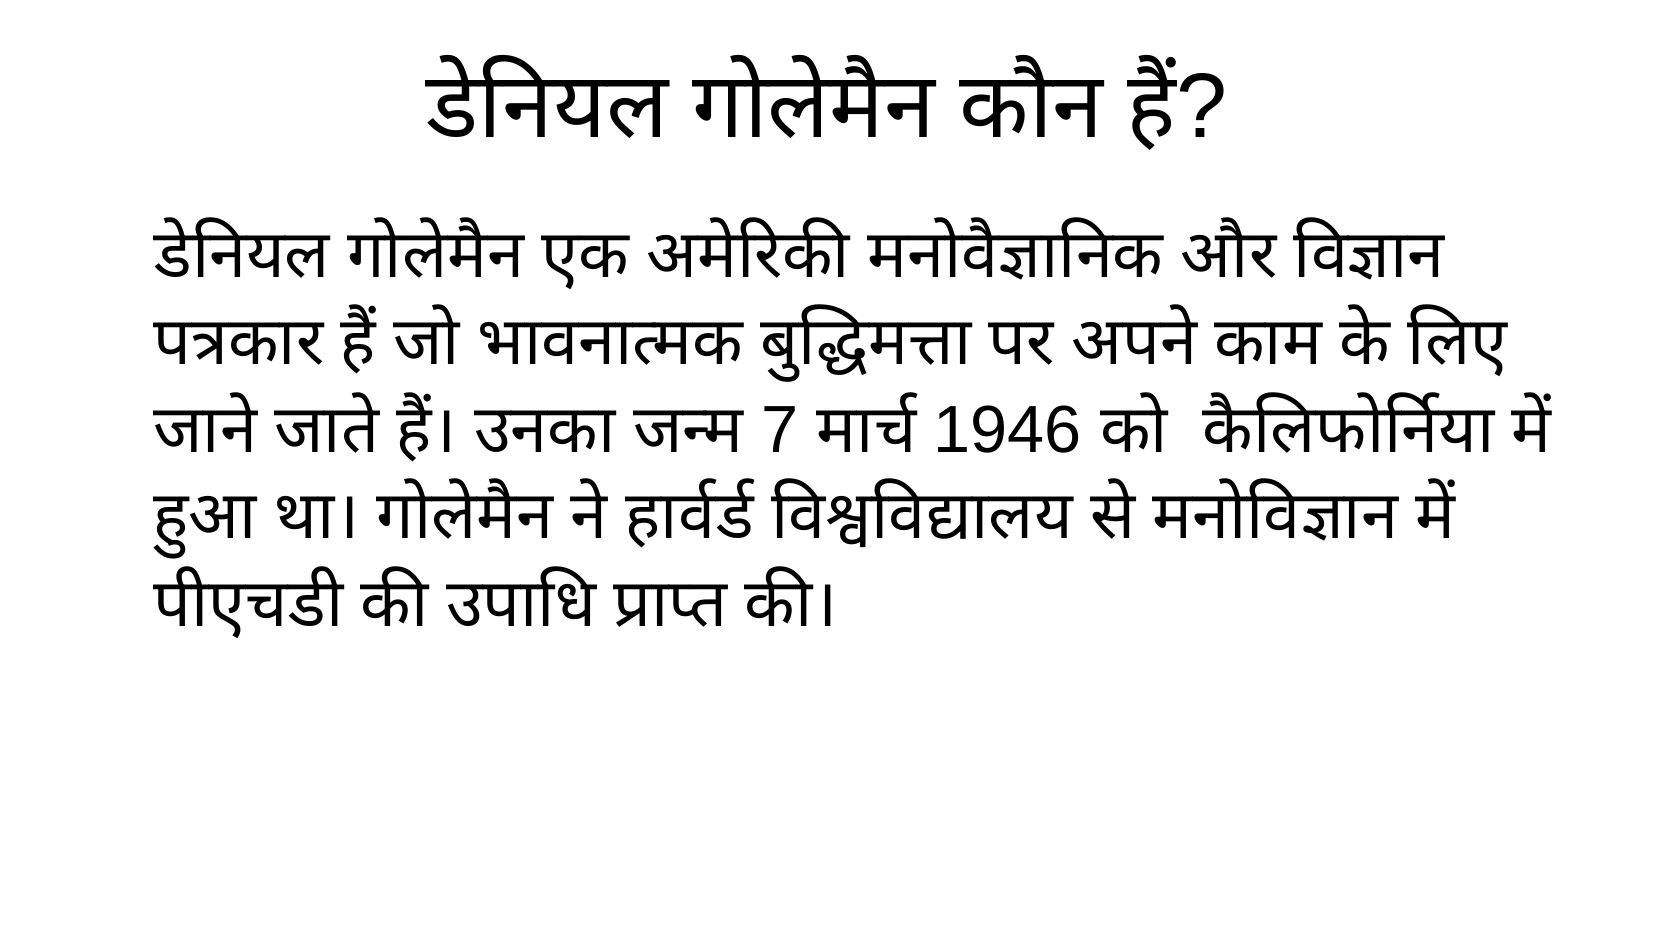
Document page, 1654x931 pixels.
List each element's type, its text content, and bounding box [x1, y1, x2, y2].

list डेनियल गोलेमैन एक अमेरिकी मनोवैज्ञानिक और विज्ञान पत्रकार हैं जो भावनात्मक बुद्धिमत्ता पर अपने काम के लिए जाने जाते हैं। उनका जन्म 7 मार्च 1946 को कैलिफोर्निया में हुआ था। गोलेमैन ने हार्वर्ड विश्वविद्यालय से मनोविज्ञान में पीएचडी की उपाधि प्राप्त की। [82, 217, 1571, 758]
title डेनियल गोलेमैन कौन हैं? [82, 37, 1571, 193]
